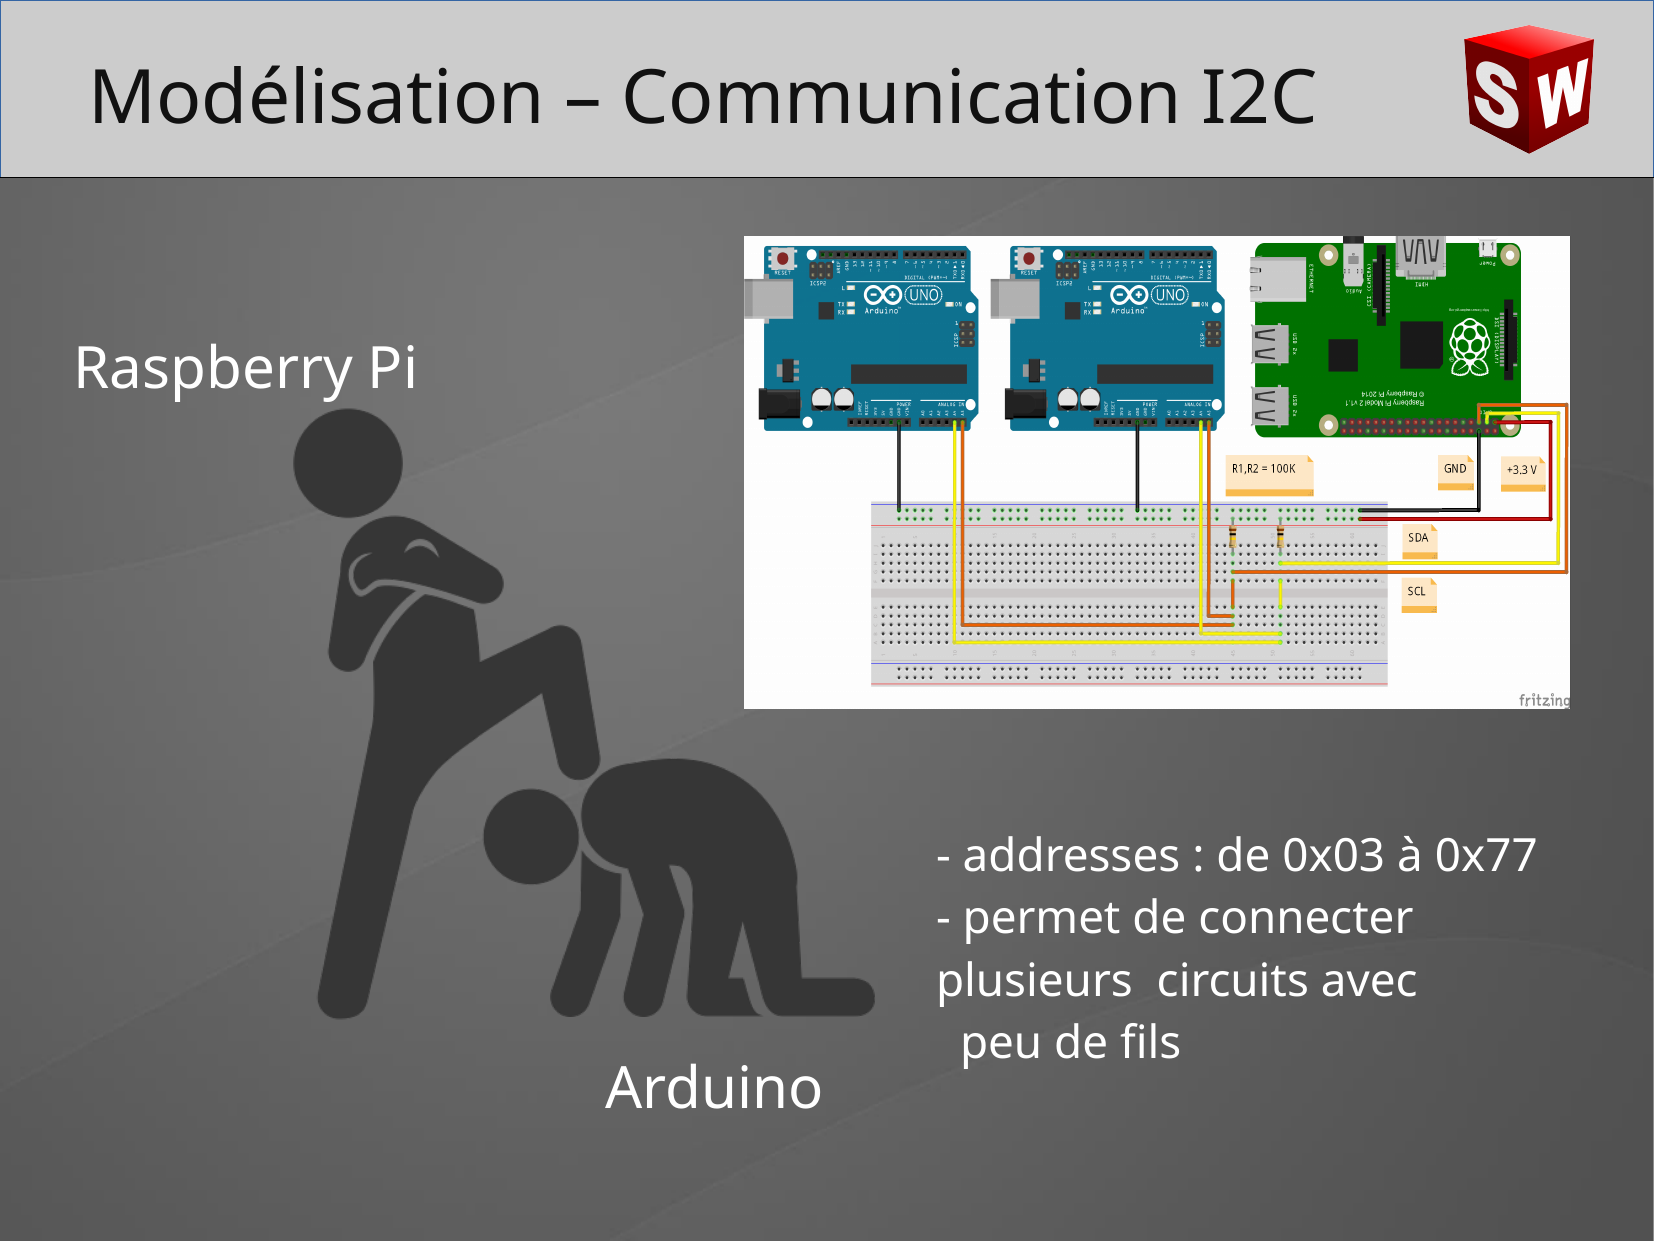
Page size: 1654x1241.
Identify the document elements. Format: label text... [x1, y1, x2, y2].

picture [1464, 25, 1594, 154]
text_box Raspberry Pi [59, 318, 461, 405]
text_box Modélisation – Communication I2C [0, 35, 1418, 254]
text_box [0, 0, 1654, 177]
text_box Arduino [590, 1039, 921, 1125]
picture [0, 178, 1654, 1241]
text_box - addresses : de 0x03 à 0x77 - permet de connecter plusieurs circuits avec peu de fils [921, 814, 1630, 1195]
